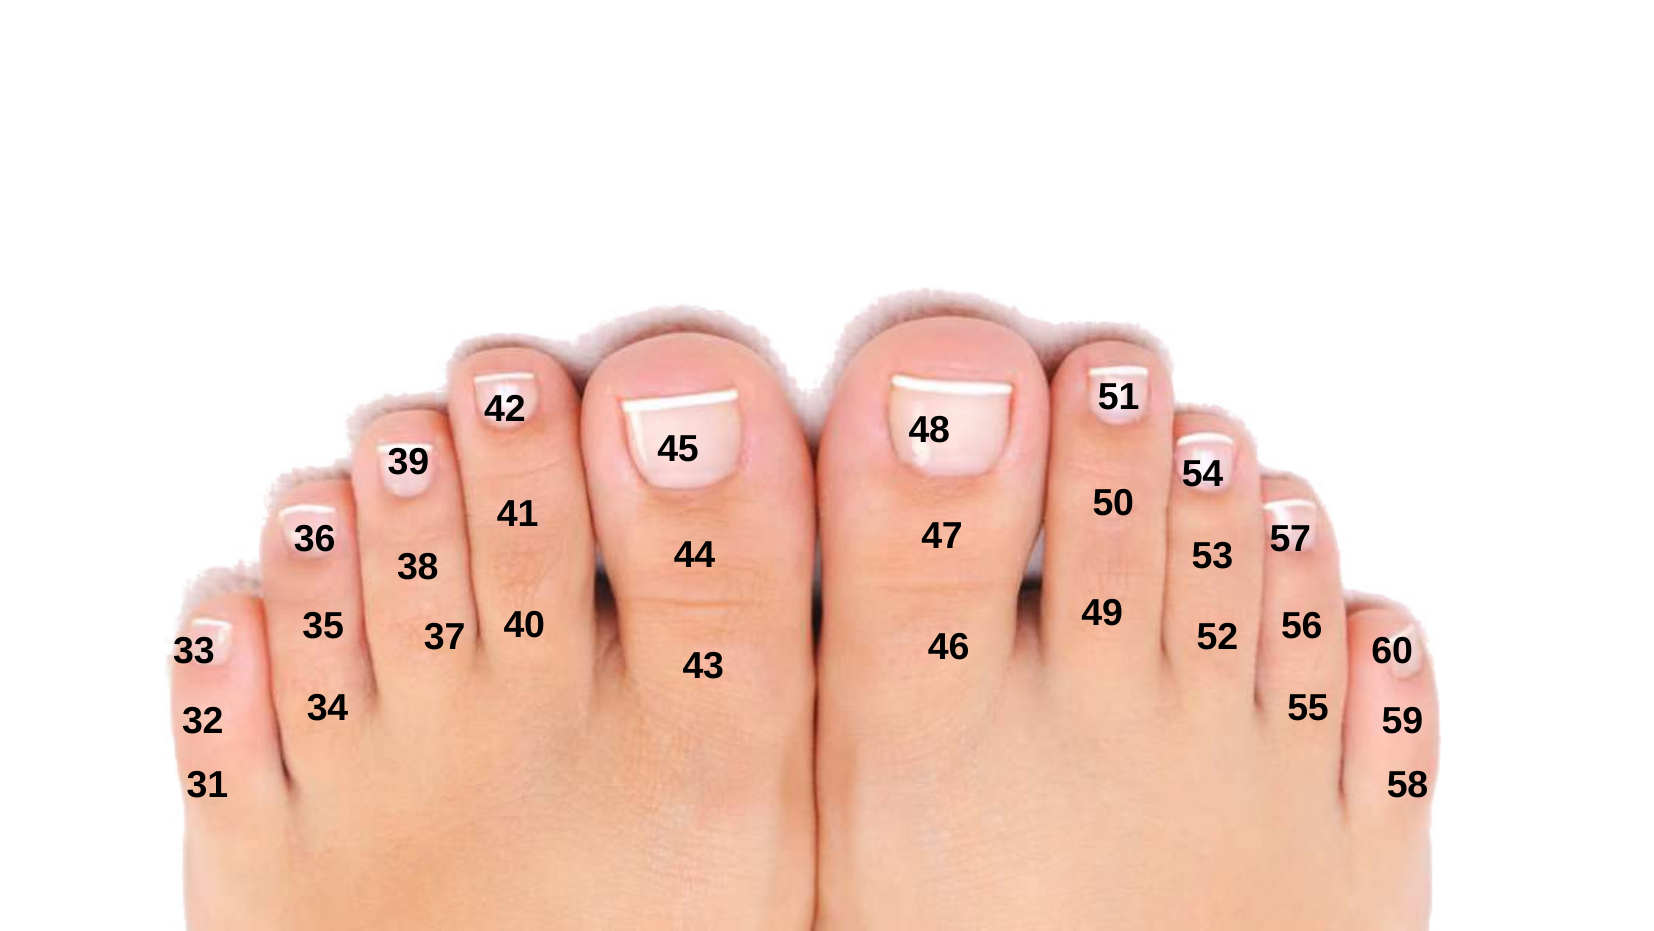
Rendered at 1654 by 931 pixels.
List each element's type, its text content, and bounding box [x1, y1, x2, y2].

text_box 40 [471, 596, 578, 654]
text_box 41 [464, 485, 571, 543]
text_box 52 [1176, 608, 1259, 665]
text_box 42 [452, 379, 558, 437]
text_box 31 [169, 755, 246, 855]
text_box 55 [1259, 678, 1357, 736]
text_box 38 [378, 538, 458, 596]
text_box 59 [1359, 692, 1445, 749]
text_box 60 [1350, 622, 1435, 679]
text_box 45 [608, 420, 748, 478]
text_box 37 [405, 608, 485, 665]
text_box 43 [633, 636, 773, 694]
text_box 33 [156, 621, 232, 679]
text_box 48 [875, 401, 983, 459]
picture [163, 286, 1441, 931]
text_box 32 [165, 692, 241, 749]
text_box 56 [1253, 597, 1351, 655]
text_box 46 [895, 617, 1003, 675]
text_box 47 [888, 507, 996, 564]
text_box 51 [1066, 368, 1171, 425]
text_box 34 [292, 679, 364, 736]
text_box 39 [368, 432, 448, 490]
text_box 44 [624, 526, 765, 583]
text_box 57 [1241, 509, 1340, 567]
text_box 58 [1365, 755, 1450, 813]
text_box 54 [1161, 444, 1244, 502]
text_box 53 [1171, 526, 1254, 584]
text_box 50 [1061, 473, 1166, 531]
text_box 35 [287, 597, 359, 655]
text_box 49 [1050, 584, 1155, 642]
text_box 36 [279, 509, 351, 567]
